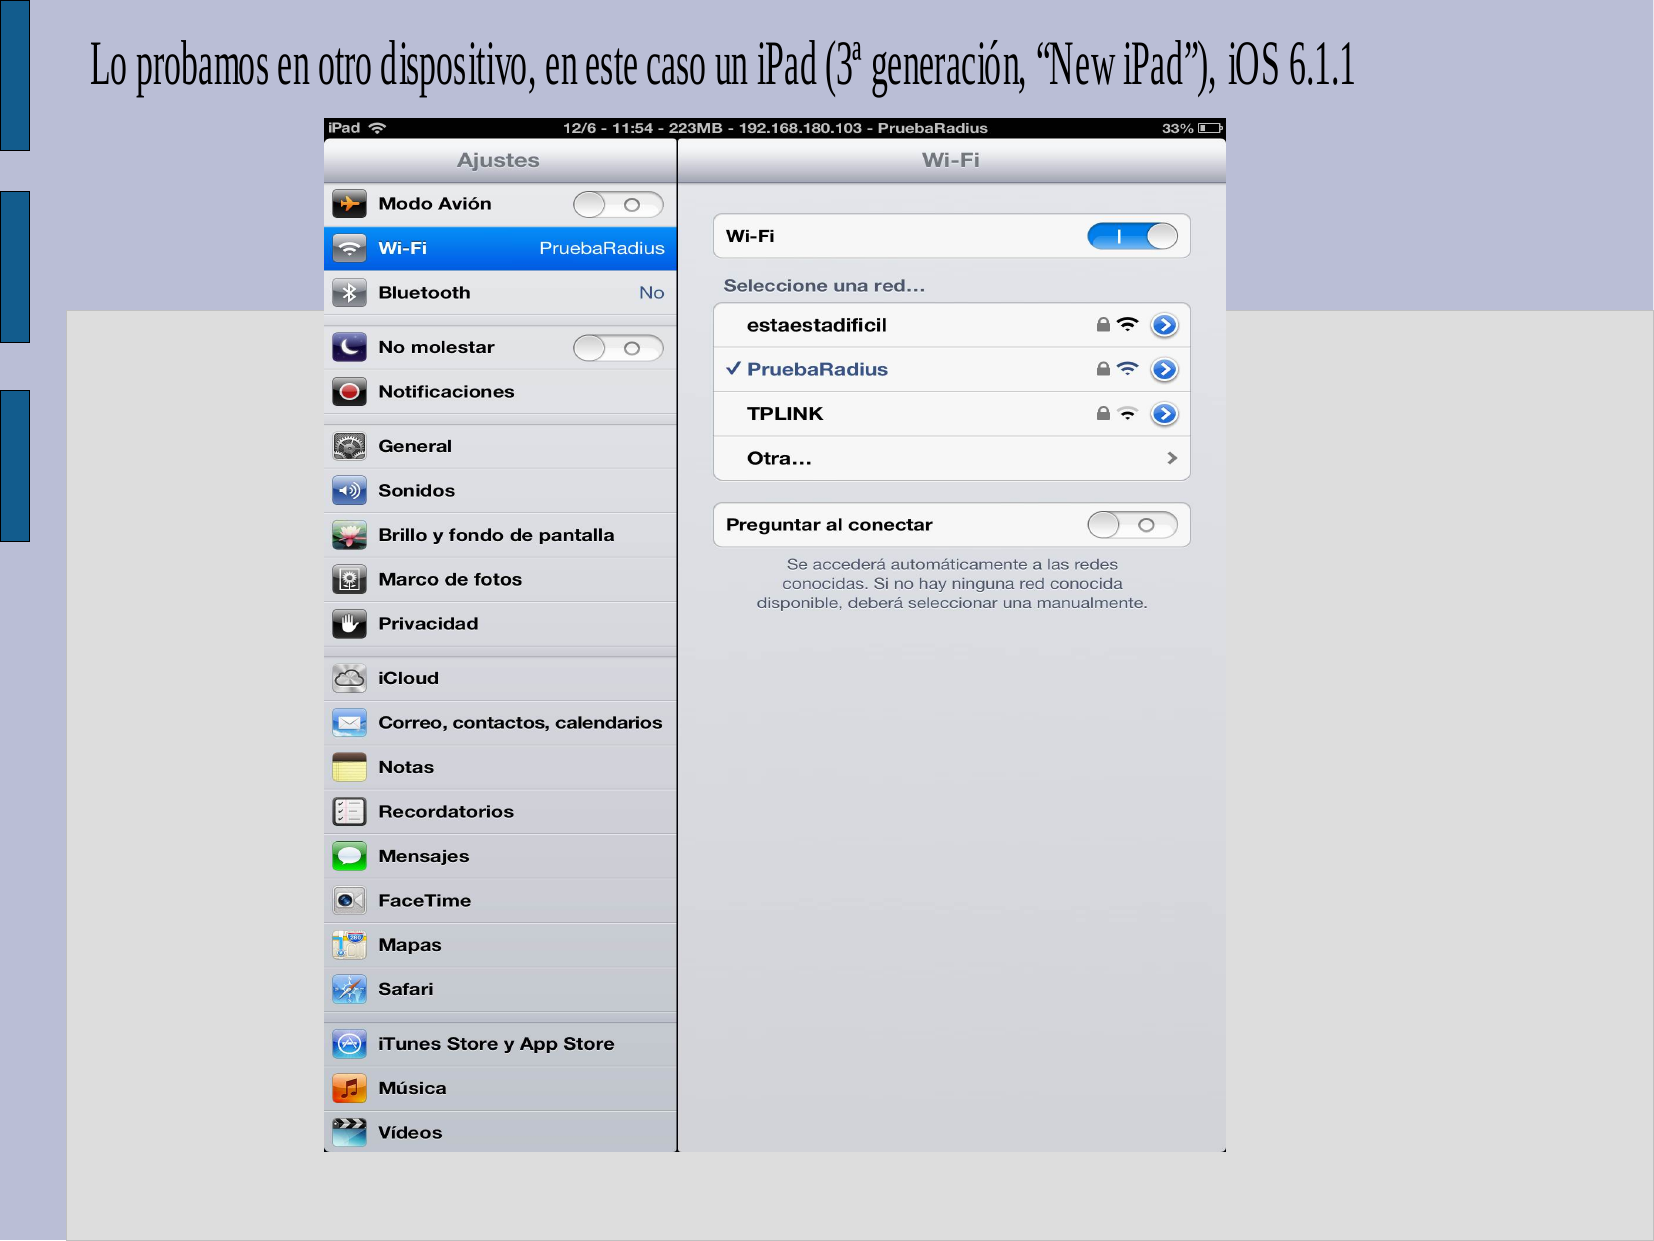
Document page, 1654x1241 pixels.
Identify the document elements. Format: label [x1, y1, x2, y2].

chart [88, 25, 1445, 473]
picture [324, 118, 1226, 1152]
